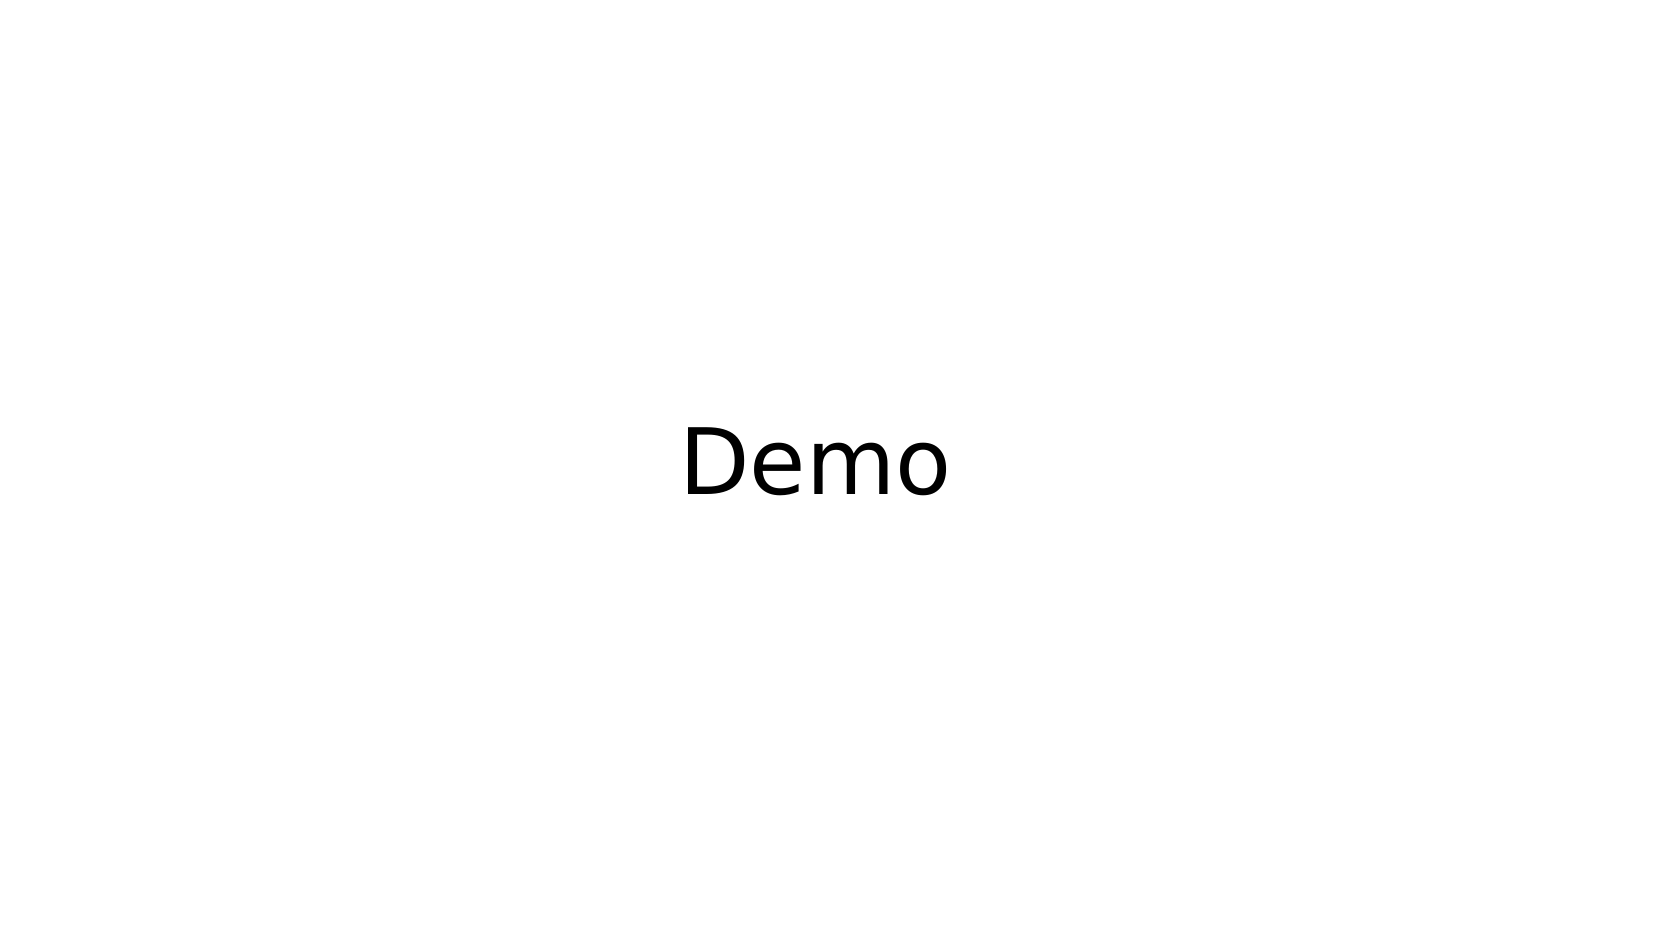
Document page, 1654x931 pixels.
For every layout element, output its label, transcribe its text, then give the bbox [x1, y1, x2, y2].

title Demo [71, 384, 1561, 541]
